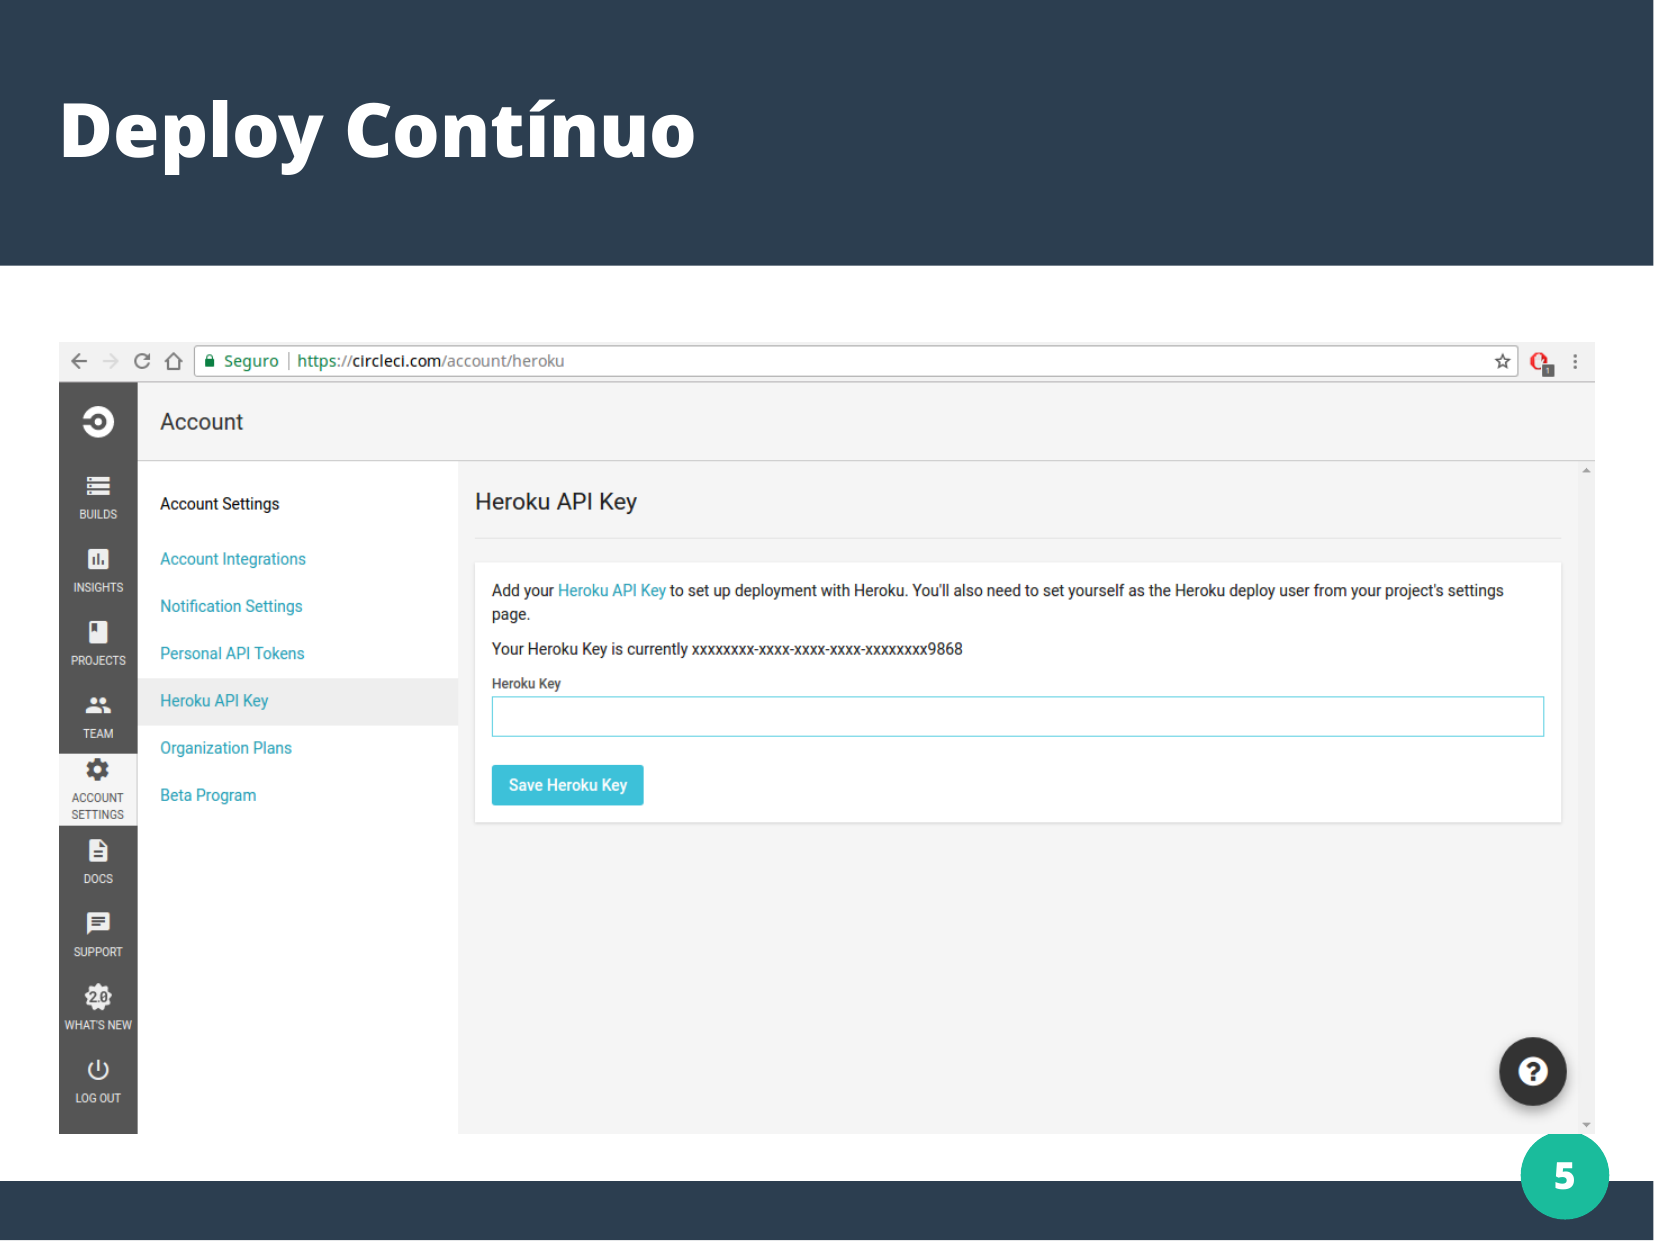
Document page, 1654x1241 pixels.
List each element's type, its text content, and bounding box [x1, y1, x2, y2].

picture [59, 342, 1595, 1134]
title Deploy Contínuo [59, 49, 1595, 207]
